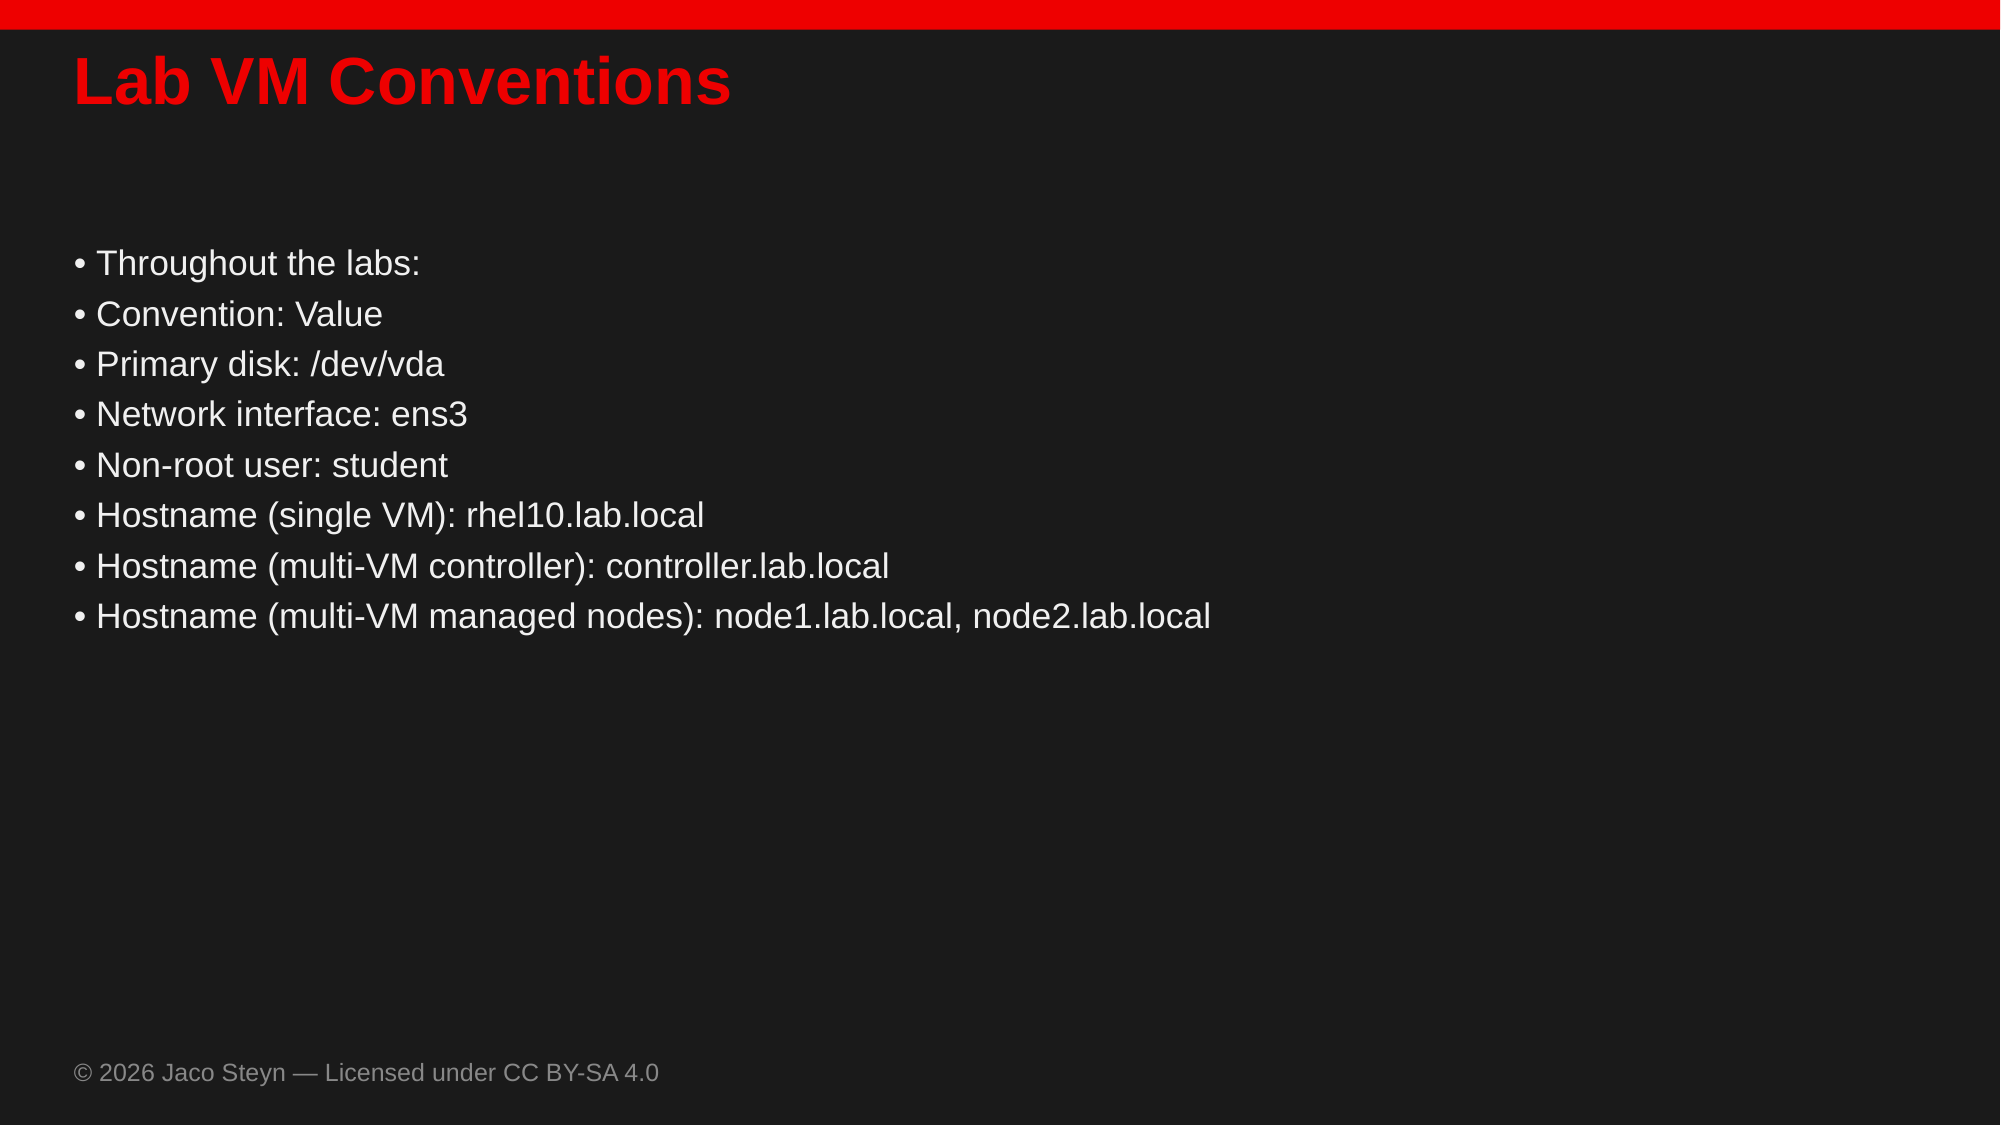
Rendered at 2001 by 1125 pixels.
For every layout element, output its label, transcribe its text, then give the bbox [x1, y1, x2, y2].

text_box [0, 0, 2001, 30]
text_box • Throughout the labs: • Convention: Value • Primary disk: /dev/vda • Network interface: ens3 • Non-root user: student • Hostname (single VM): rhel10.lab.local • Hostname (multi-VM controller): controller.lab.local • Hostname (multi-VM managed nodes): node1.lab.local, node2.lab.local [59, 236, 1942, 1037]
text_box Lab VM Conventions [59, 36, 1942, 208]
text_box © 2026 Jaco Steyn — Licensed under CC BY-SA 4.0 [59, 1051, 1942, 1093]
